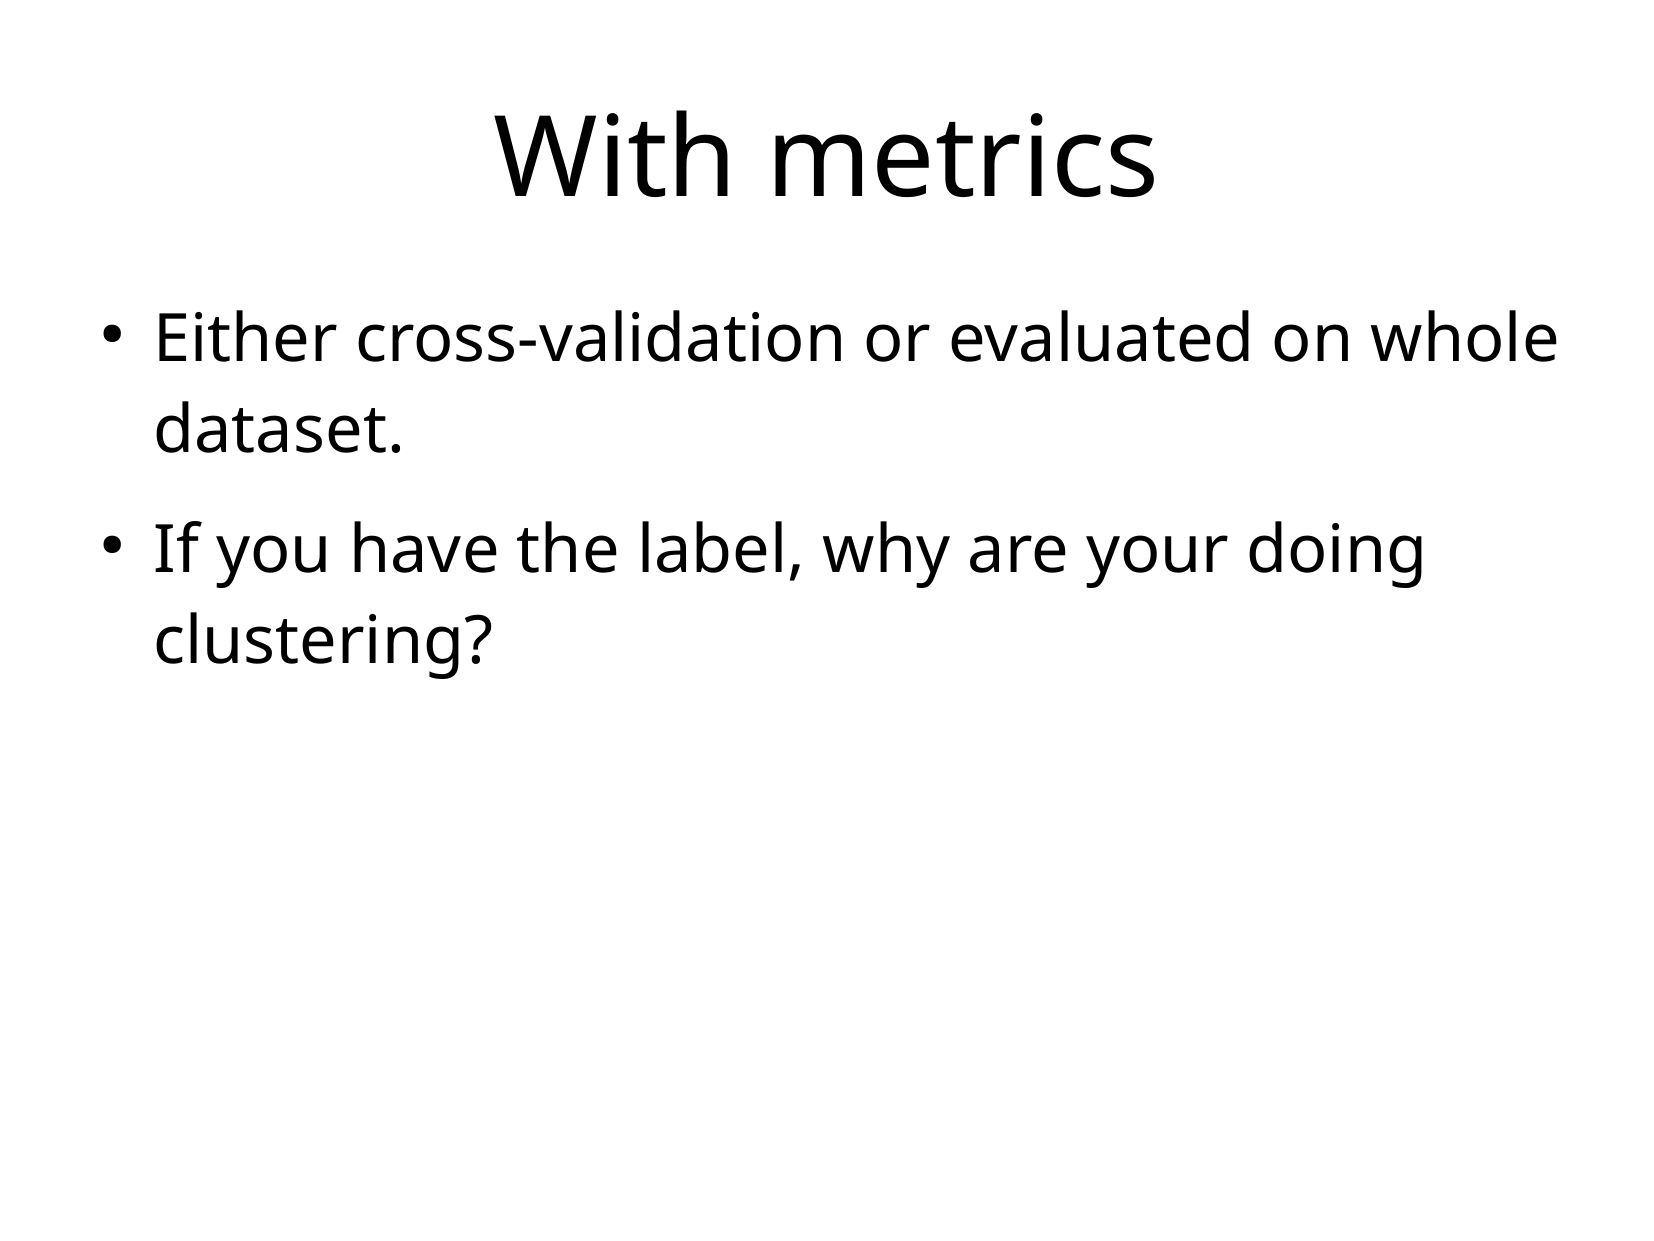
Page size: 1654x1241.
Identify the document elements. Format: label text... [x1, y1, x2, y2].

list Either cross-validation or evaluated on whole dataset. If you have the label, why are your doing clustering? [82, 290, 1571, 1010]
title With metrics [82, 49, 1571, 257]
